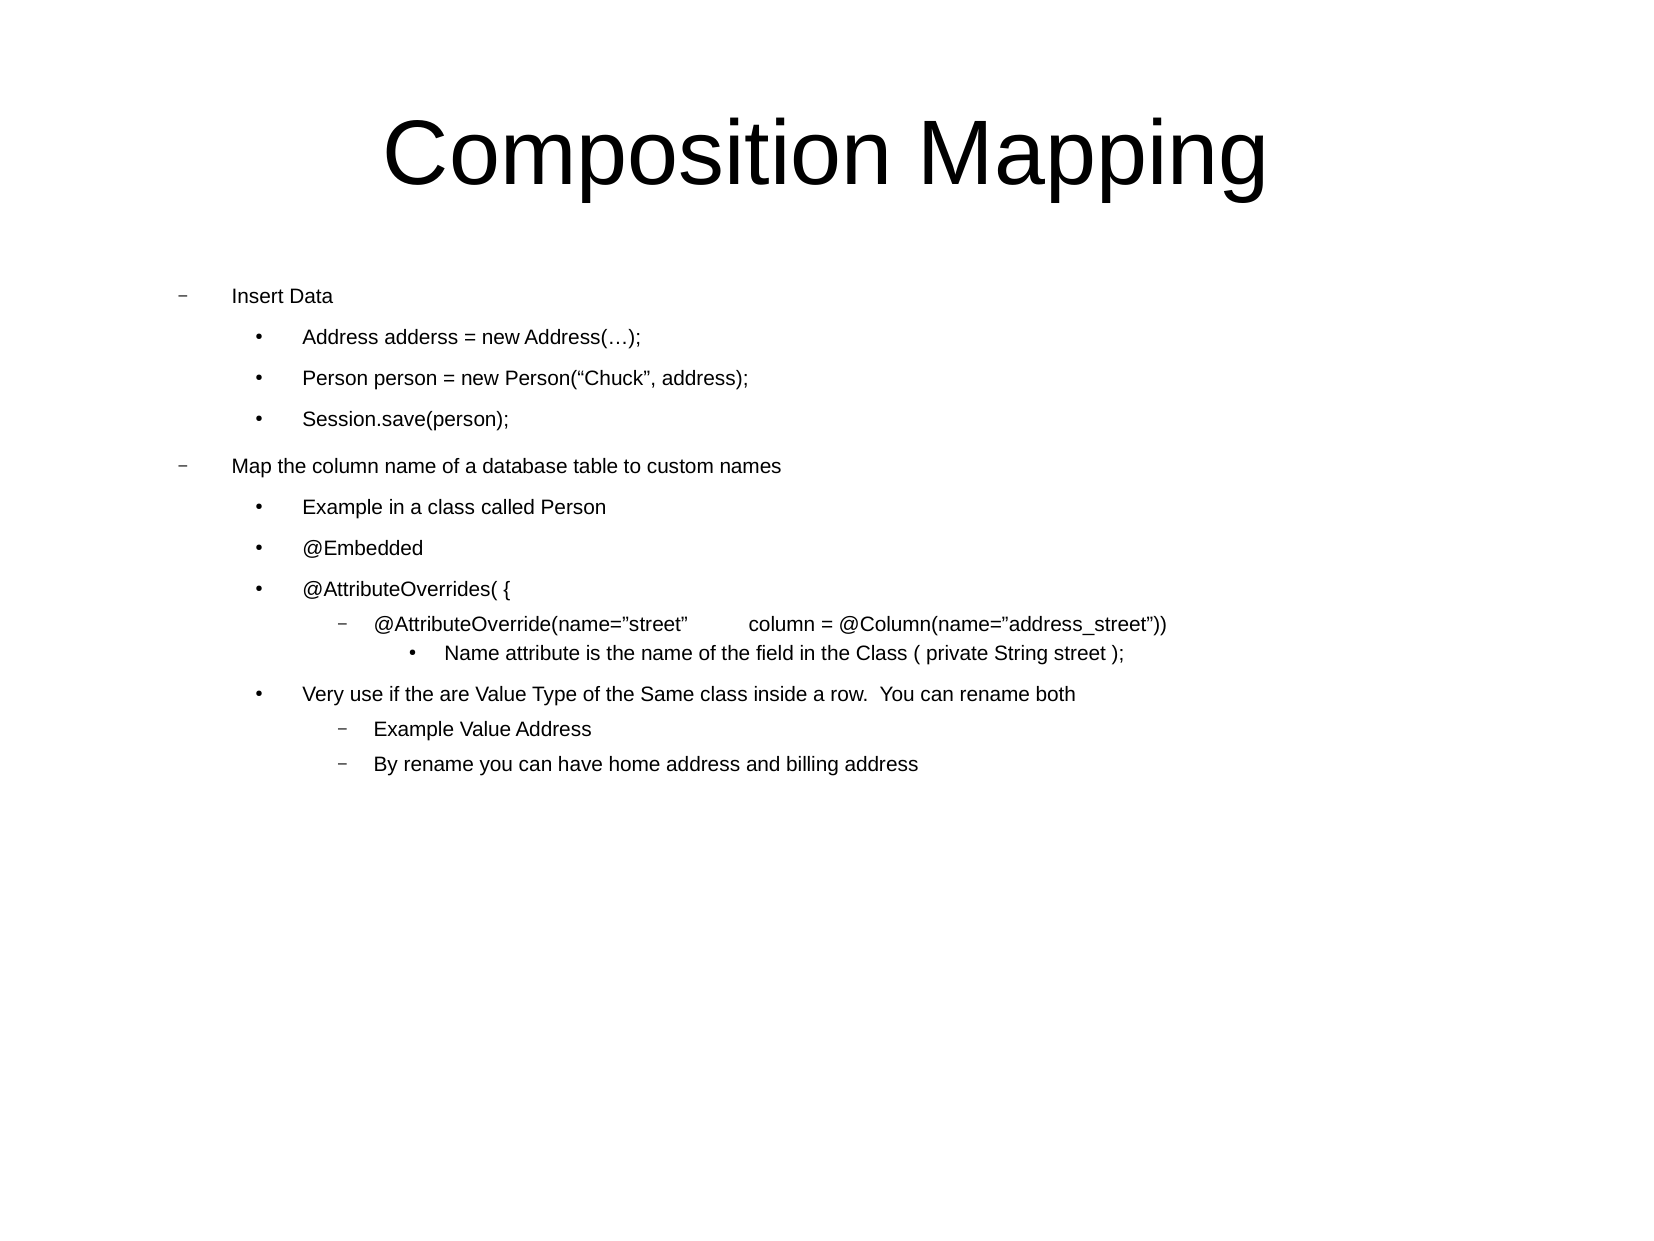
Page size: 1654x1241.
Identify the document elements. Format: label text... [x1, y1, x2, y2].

list Insert Data Address adderss = new Address(…); Person person = new Person(“Chuck”, address); Session.save(person); Map the column name of a database table to custom names Example in a class called Person @Embedded @AttributeOverrides( { @AttributeOverride(name=”street” column = @Column(name=”address_street”)) Name attribute is the name of the field in the Class ( private String street ); Very use if the are Value Type of the Same class inside a row. You can rename both Example Value Address By rename you can have home address and billing address [90, 285, 1579, 1216]
title Composition Mapping [82, 49, 1571, 257]
